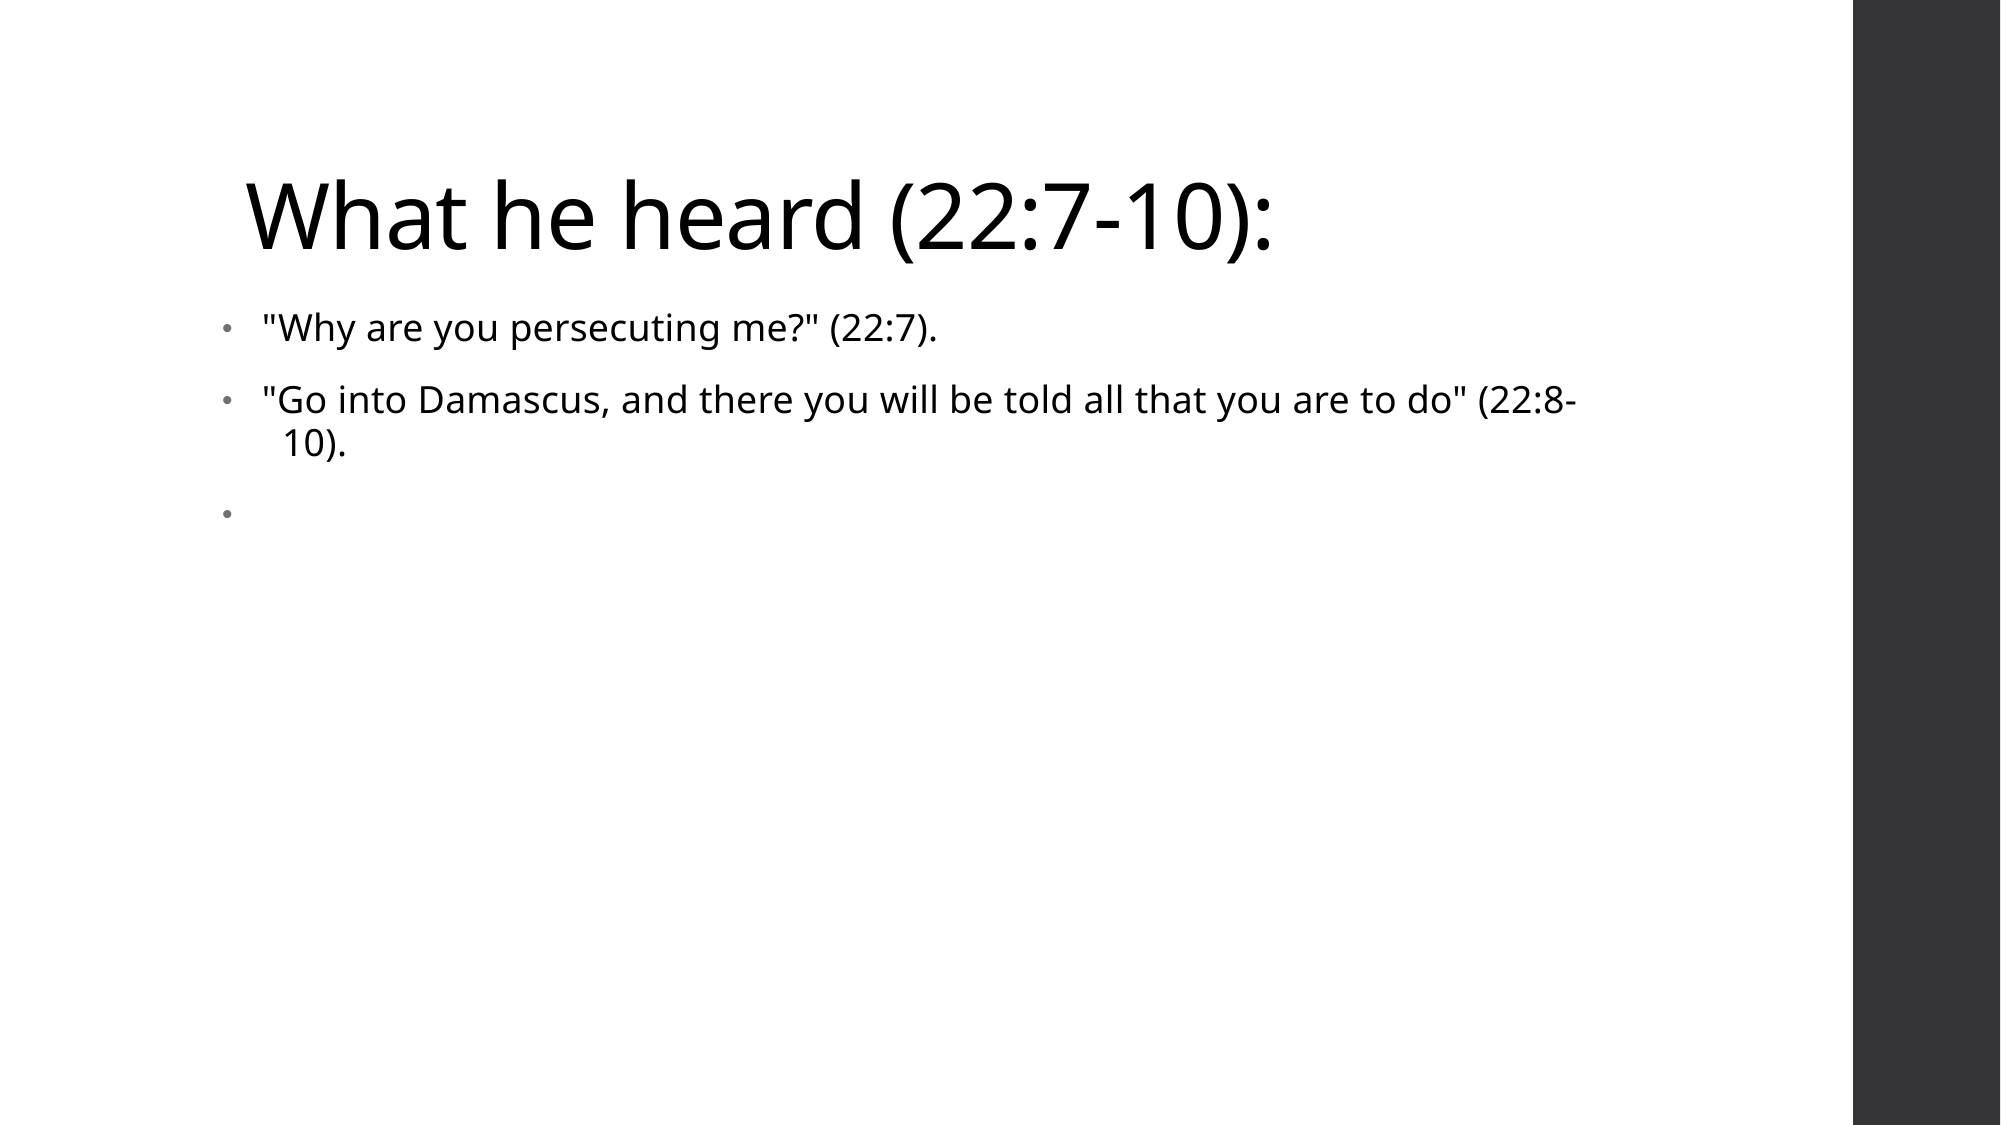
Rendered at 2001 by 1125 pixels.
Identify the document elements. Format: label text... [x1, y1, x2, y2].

title What he heard (22:7-10): [206, 60, 1797, 278]
list "Why are you persecuting me?" (22:7). "Go into Damascus, and there you will be told all that you are to do" (22:8-10). [206, 299, 1617, 1014]
